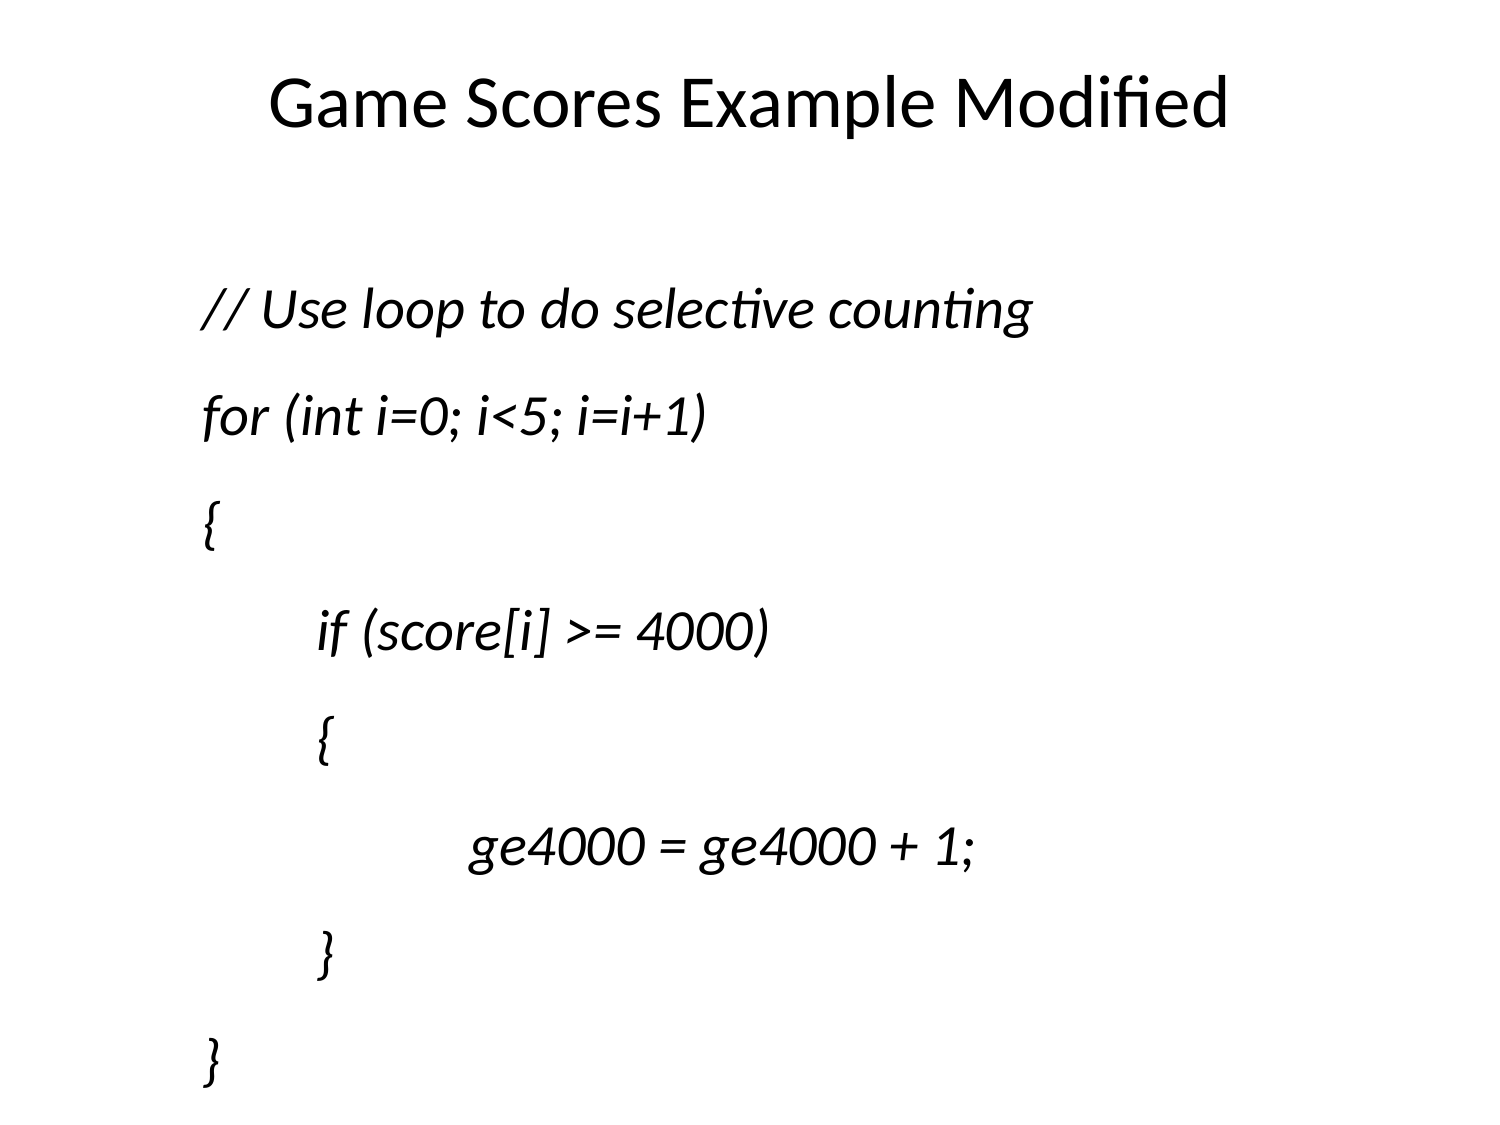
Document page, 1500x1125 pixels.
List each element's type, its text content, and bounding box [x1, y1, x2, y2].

title Game Scores Example Modified [75, 45, 1425, 233]
list // Use loop to do selective counting for (int i=0; i<5; i=i+1) { if (score[i] >= 4000) { ge4000 = ge4000 + 1; } } cout << "Number of scores greater than” << “or equal to 4000: " << ge4000 << endl; [75, 262, 1425, 1005]
